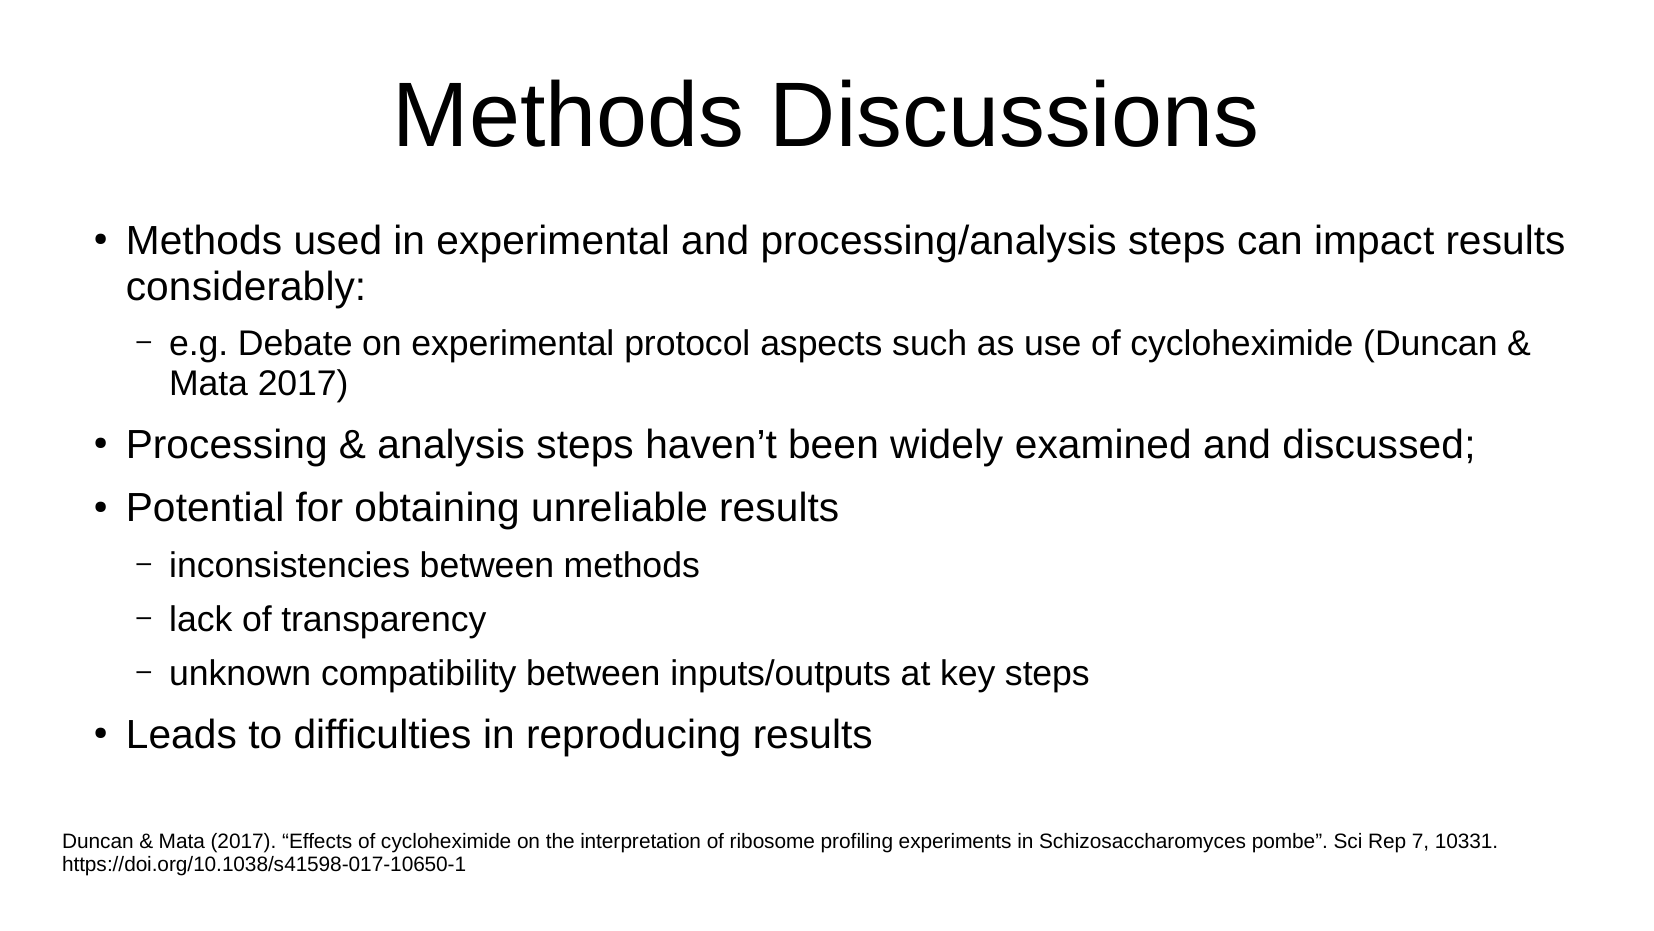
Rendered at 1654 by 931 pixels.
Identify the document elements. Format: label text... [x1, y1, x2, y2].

title Methods Discussions [82, 37, 1571, 193]
text_box Duncan & Mata (2017). “Effects of cycloheximide on the interpretation of ribosome profiling experiments in Schizosaccharomyces pombe”. Sci Rep 7, 10331. https://doi.org/10.1038/s41598-017-10650-1 [47, 822, 1615, 910]
list Methods used in experimental and processing/analysis steps can impact results considerably: e.g. Debate on experimental protocol aspects such as use of cycloheximide (Duncan & Mata 2017) Processing & analysis steps haven’t been widely examined and discussed; Potential for obtaining unreliable results inconsistencies between methods lack of transparency unknown compatibility between inputs/outputs at key steps Leads to difficulties in reproducing results [82, 217, 1571, 758]
